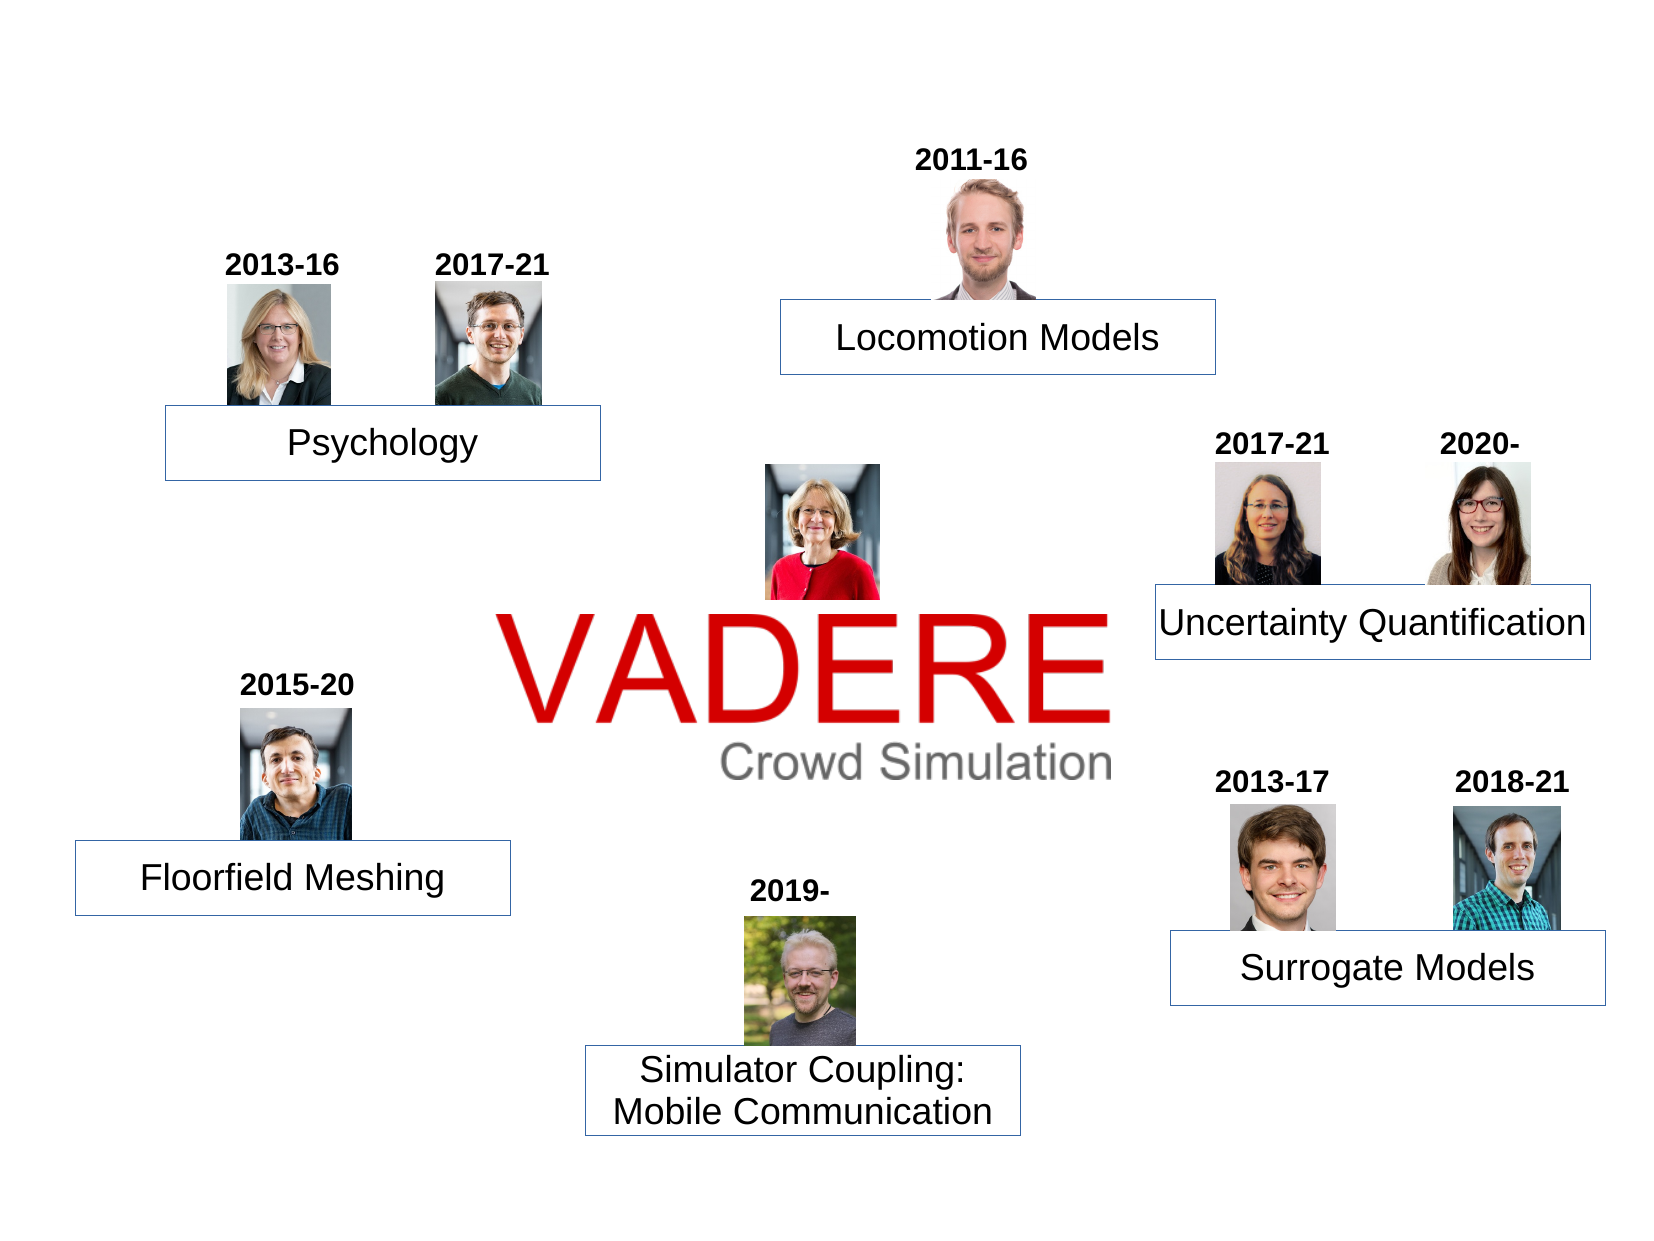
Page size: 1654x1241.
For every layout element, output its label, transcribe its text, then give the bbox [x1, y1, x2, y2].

text_box 2013-17 [1200, 756, 1440, 807]
picture [240, 710, 352, 840]
text_box Surrogate Models [1170, 930, 1606, 1006]
text_box Psychology [165, 405, 601, 481]
text_box 2013-16 [210, 240, 420, 290]
picture [1215, 503, 1321, 585]
text_box 2020- [1425, 418, 1546, 469]
picture [1230, 807, 1336, 931]
text_box 2017-21 [1200, 418, 1351, 503]
picture [227, 290, 331, 406]
picture [1453, 807, 1561, 931]
text_box 2018-21 [1440, 756, 1591, 807]
picture [765, 464, 880, 601]
picture [1425, 469, 1531, 586]
picture [744, 916, 856, 1046]
picture [435, 290, 542, 405]
text_box Locomotion Models [780, 299, 1216, 375]
text_box Simulator Coupling: Mobile Communication [585, 1045, 1021, 1136]
text_box 2015-20 [225, 660, 496, 710]
picture [495, 614, 1111, 781]
text_box 2011-16 [900, 135, 1171, 185]
text_box Floorfield Meshing [75, 840, 511, 916]
picture [931, 179, 1036, 300]
text_box 2017-21 [420, 240, 691, 290]
text_box Uncertainty Quantification [1155, 584, 1591, 660]
text_box 2019- [735, 865, 1006, 916]
